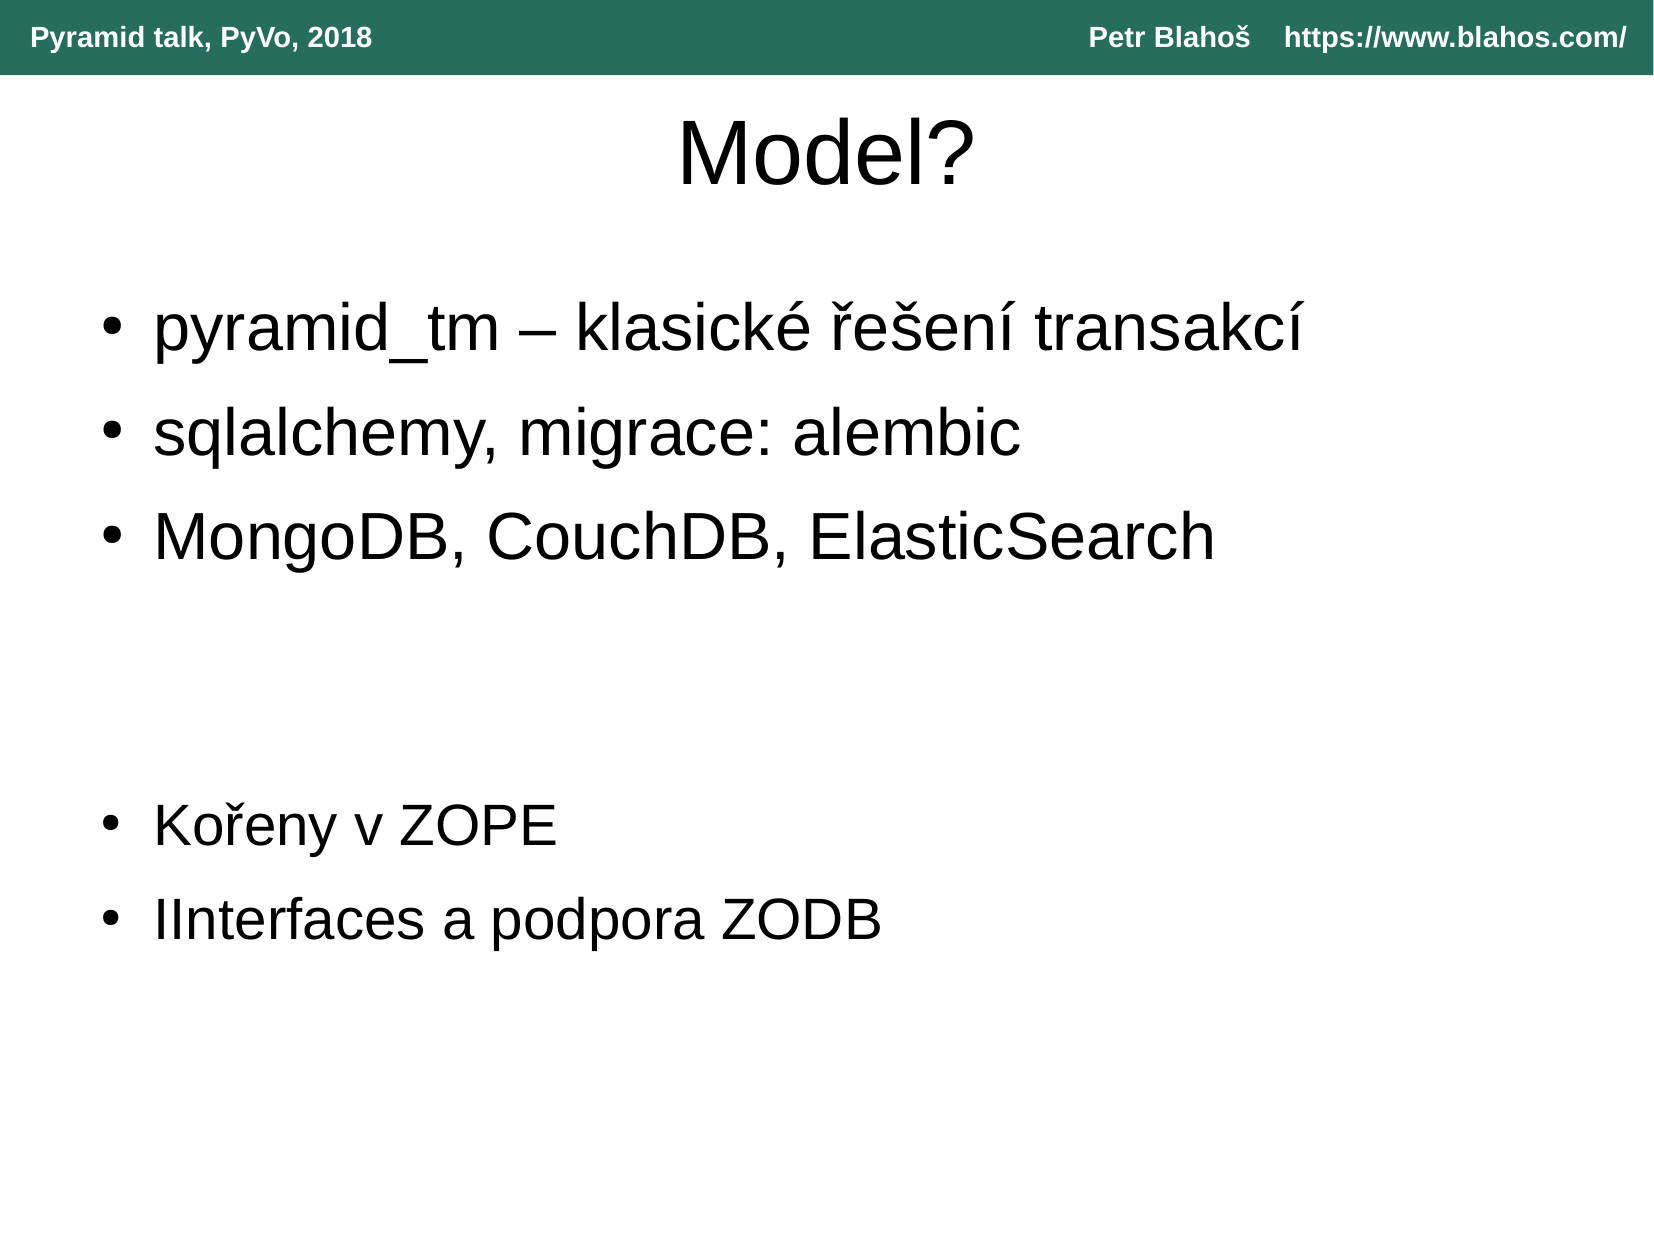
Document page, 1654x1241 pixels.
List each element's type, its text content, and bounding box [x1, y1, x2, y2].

list pyramid_tm – klasické řešení transakcí sqlalchemy, migrace: alembic MongoDB, CouchDB, ElasticSearch Kořeny v ZOPE IInterfaces a podpora ZODB [82, 290, 1571, 1010]
title Model? [82, 49, 1571, 257]
